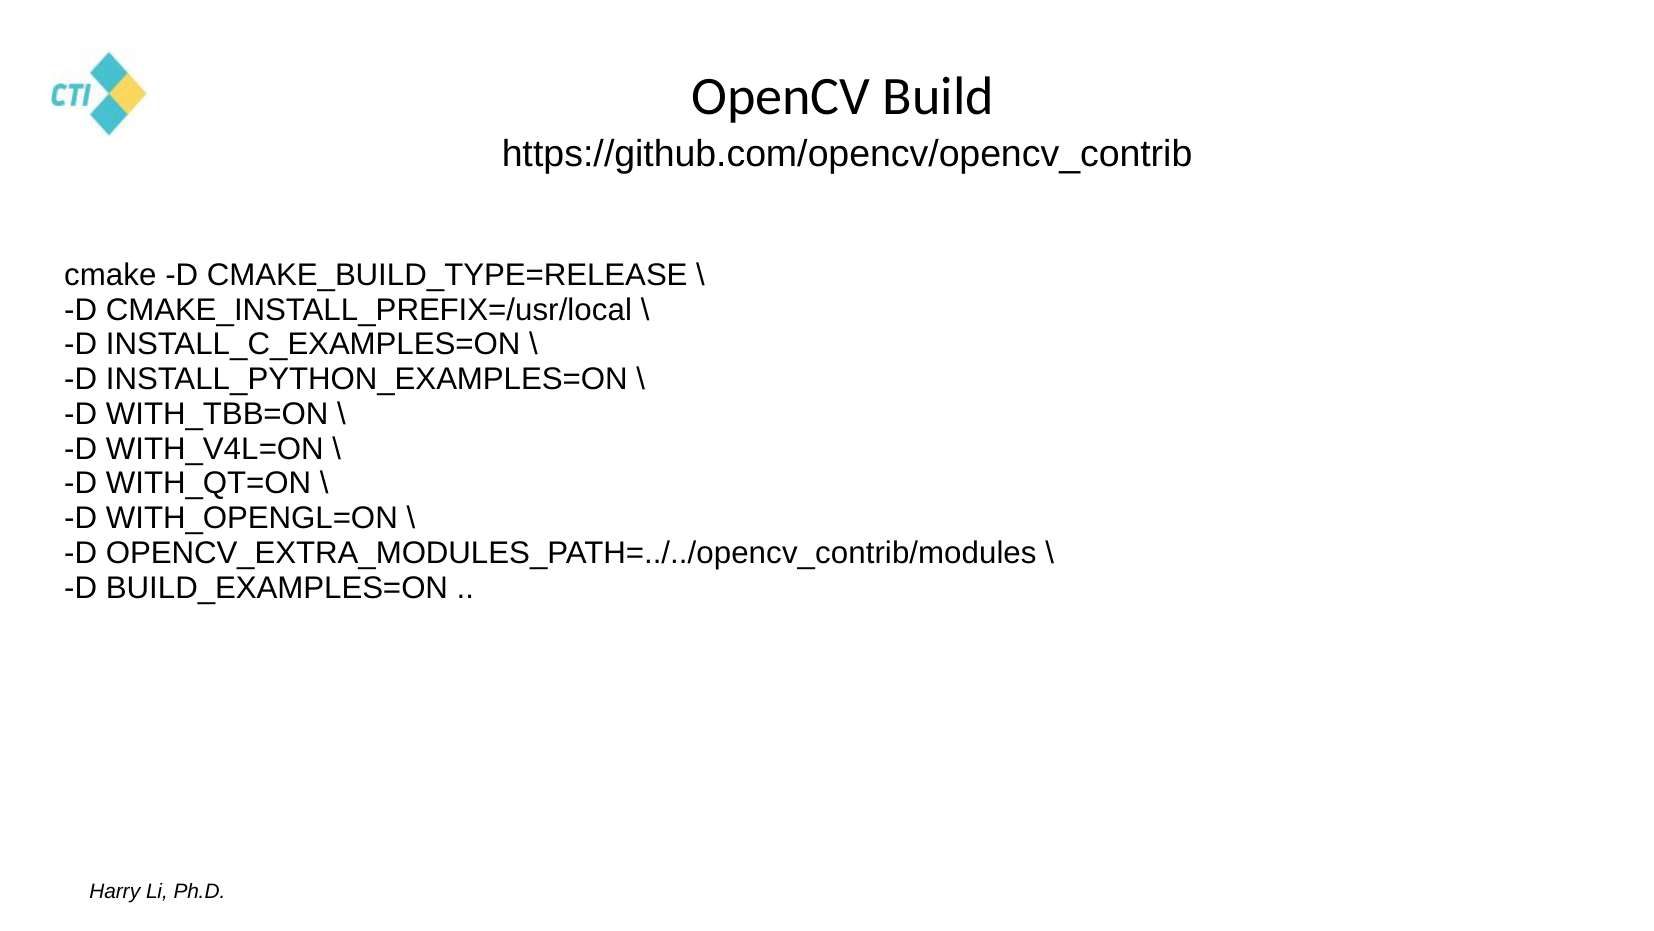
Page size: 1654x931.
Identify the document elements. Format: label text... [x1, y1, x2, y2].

text_box OpenCV Build [214, 53, 1471, 173]
text_box cmake -D CMAKE_BUILD_TYPE=RELEASE \ -D CMAKE_INSTALL_PREFIX=/usr/local \ -D INSTALL_C_EXAMPLES=ON \ -D INSTALL_PYTHON_EXAMPLES=ON \ -D WITH_TBB=ON \ -D WITH_V4L=ON \ -D WITH_QT=ON \ -D WITH_OPENGL=ON \ -D OPENCV_EXTRA_MODULES_PATH=../../opencv_contrib/modules \ -D BUILD_EXAMPLES=ON .. [49, 250, 1266, 685]
picture [51, 47, 150, 138]
text_box https://github.com/opencv/opencv_contrib [487, 125, 1208, 183]
text_box Harry Li, Ph.D. [74, 870, 241, 910]
